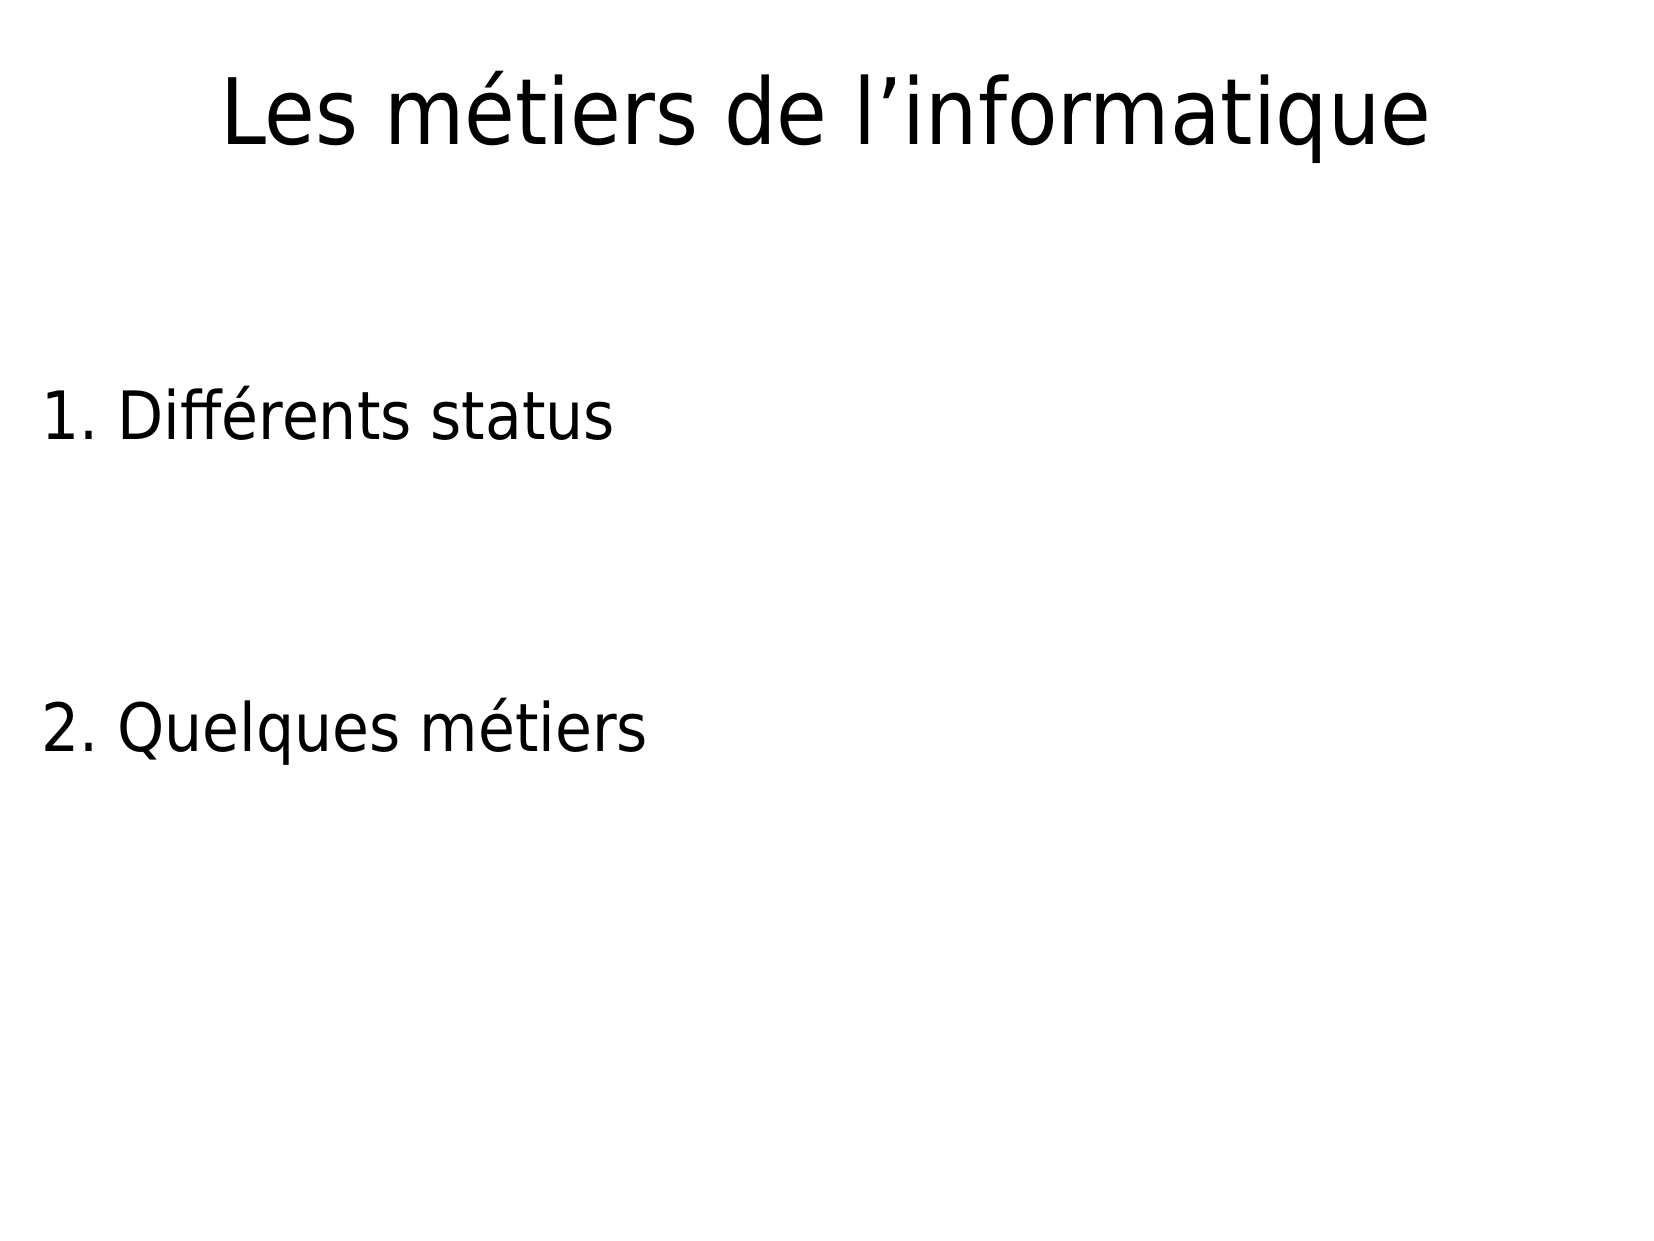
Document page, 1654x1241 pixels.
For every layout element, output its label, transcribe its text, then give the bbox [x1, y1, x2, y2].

title Les métiers de l’informatique [41, 12, 1613, 214]
title 1. Différents status 2. Quelques métiers [41, 222, 1613, 1183]
